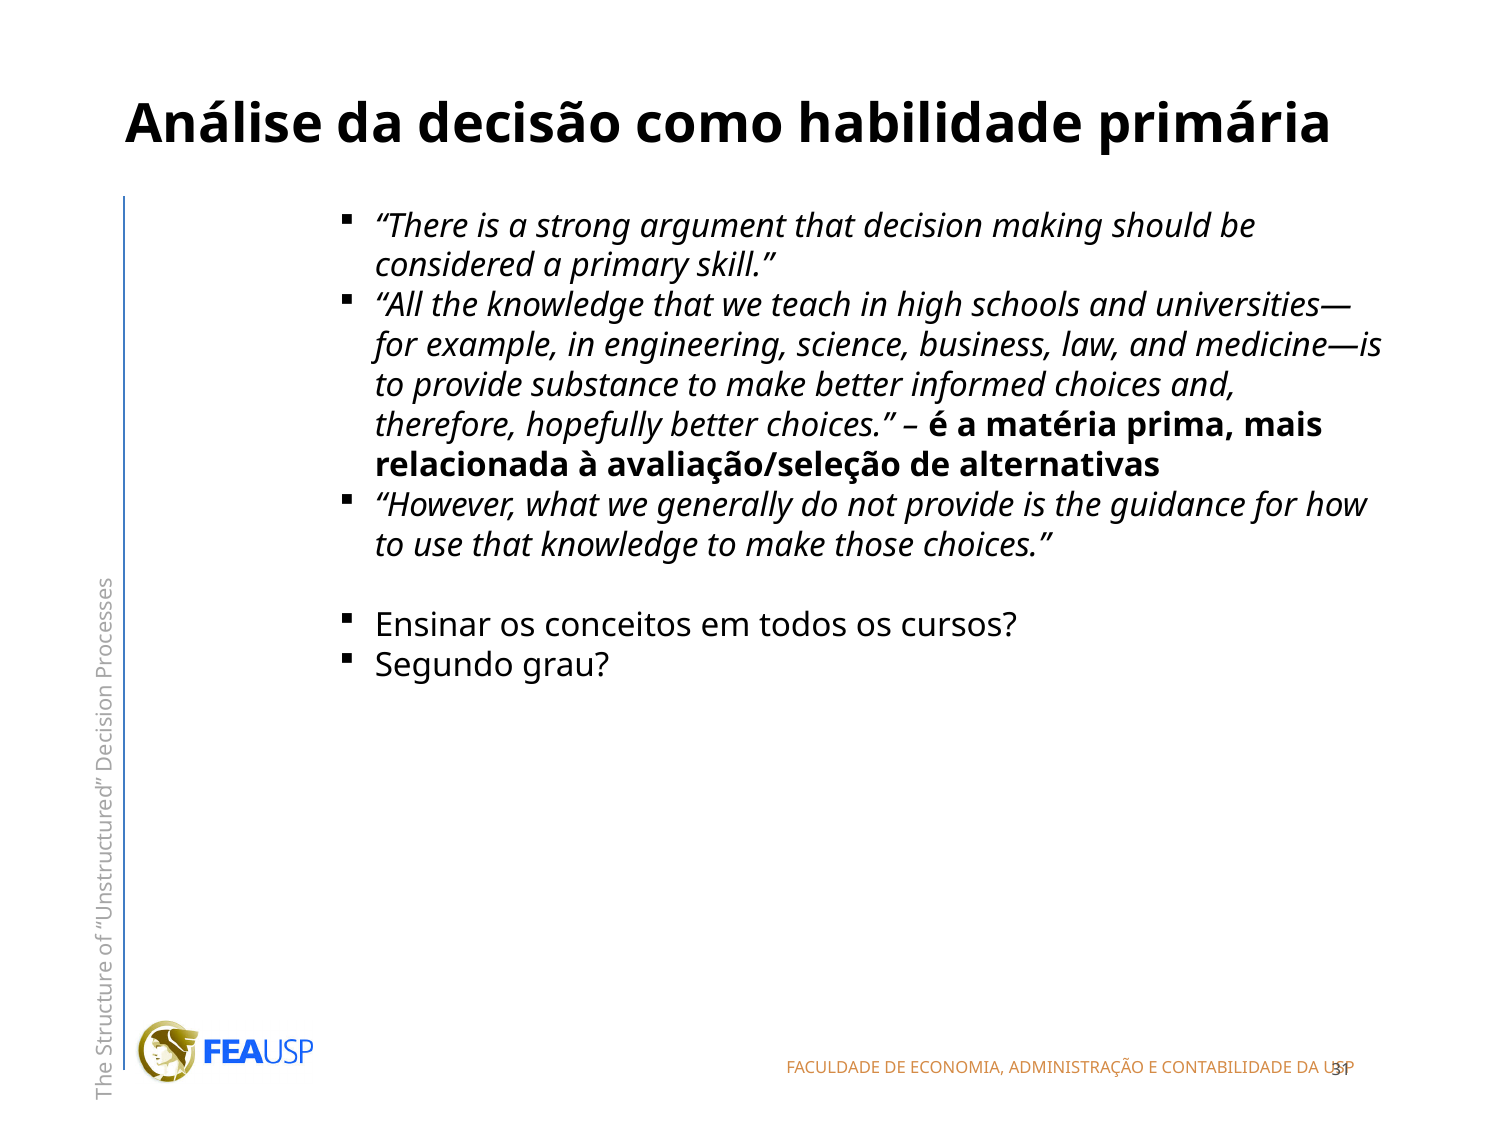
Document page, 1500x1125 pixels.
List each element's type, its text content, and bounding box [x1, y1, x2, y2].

picture [135, 1020, 313, 1084]
text_box <number> [1316, 1051, 1425, 1125]
text_box Análise da decisão como habilidade primária [110, 66, 1387, 161]
text_box “There is a strong argument that decision making should be considered a primary skill.” “All the knowledge that we teach in high schools and universities— for example, in engineering, science, business, law, and medicine—is to provide substance to make better informed choices and, therefore, hopefully better choices.” – é a matéria prima, mais relacionada à avaliação/seleção de alternativas “However, what we generally do not provide is the guidance for how to use that knowledge to make those choices.” Ensinar os conceitos em todos os cursos? Segundo grau? [324, 196, 1400, 994]
